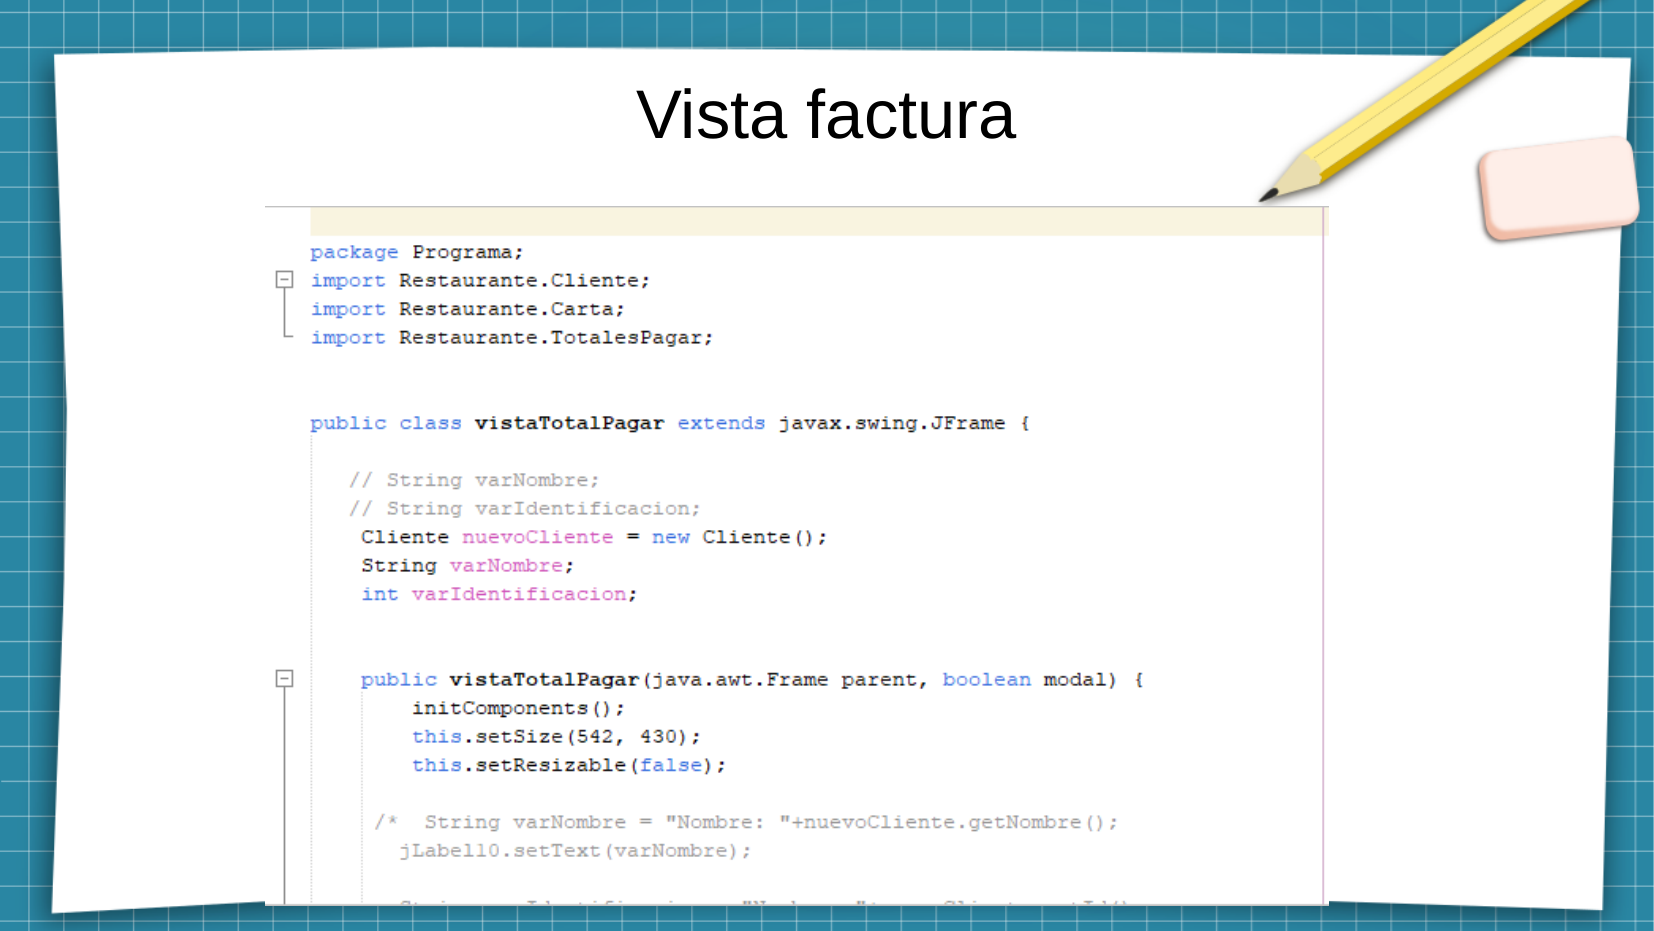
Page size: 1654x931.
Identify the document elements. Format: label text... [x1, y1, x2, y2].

title Vista factura [82, 37, 1571, 193]
picture [0, 0, 1654, 931]
